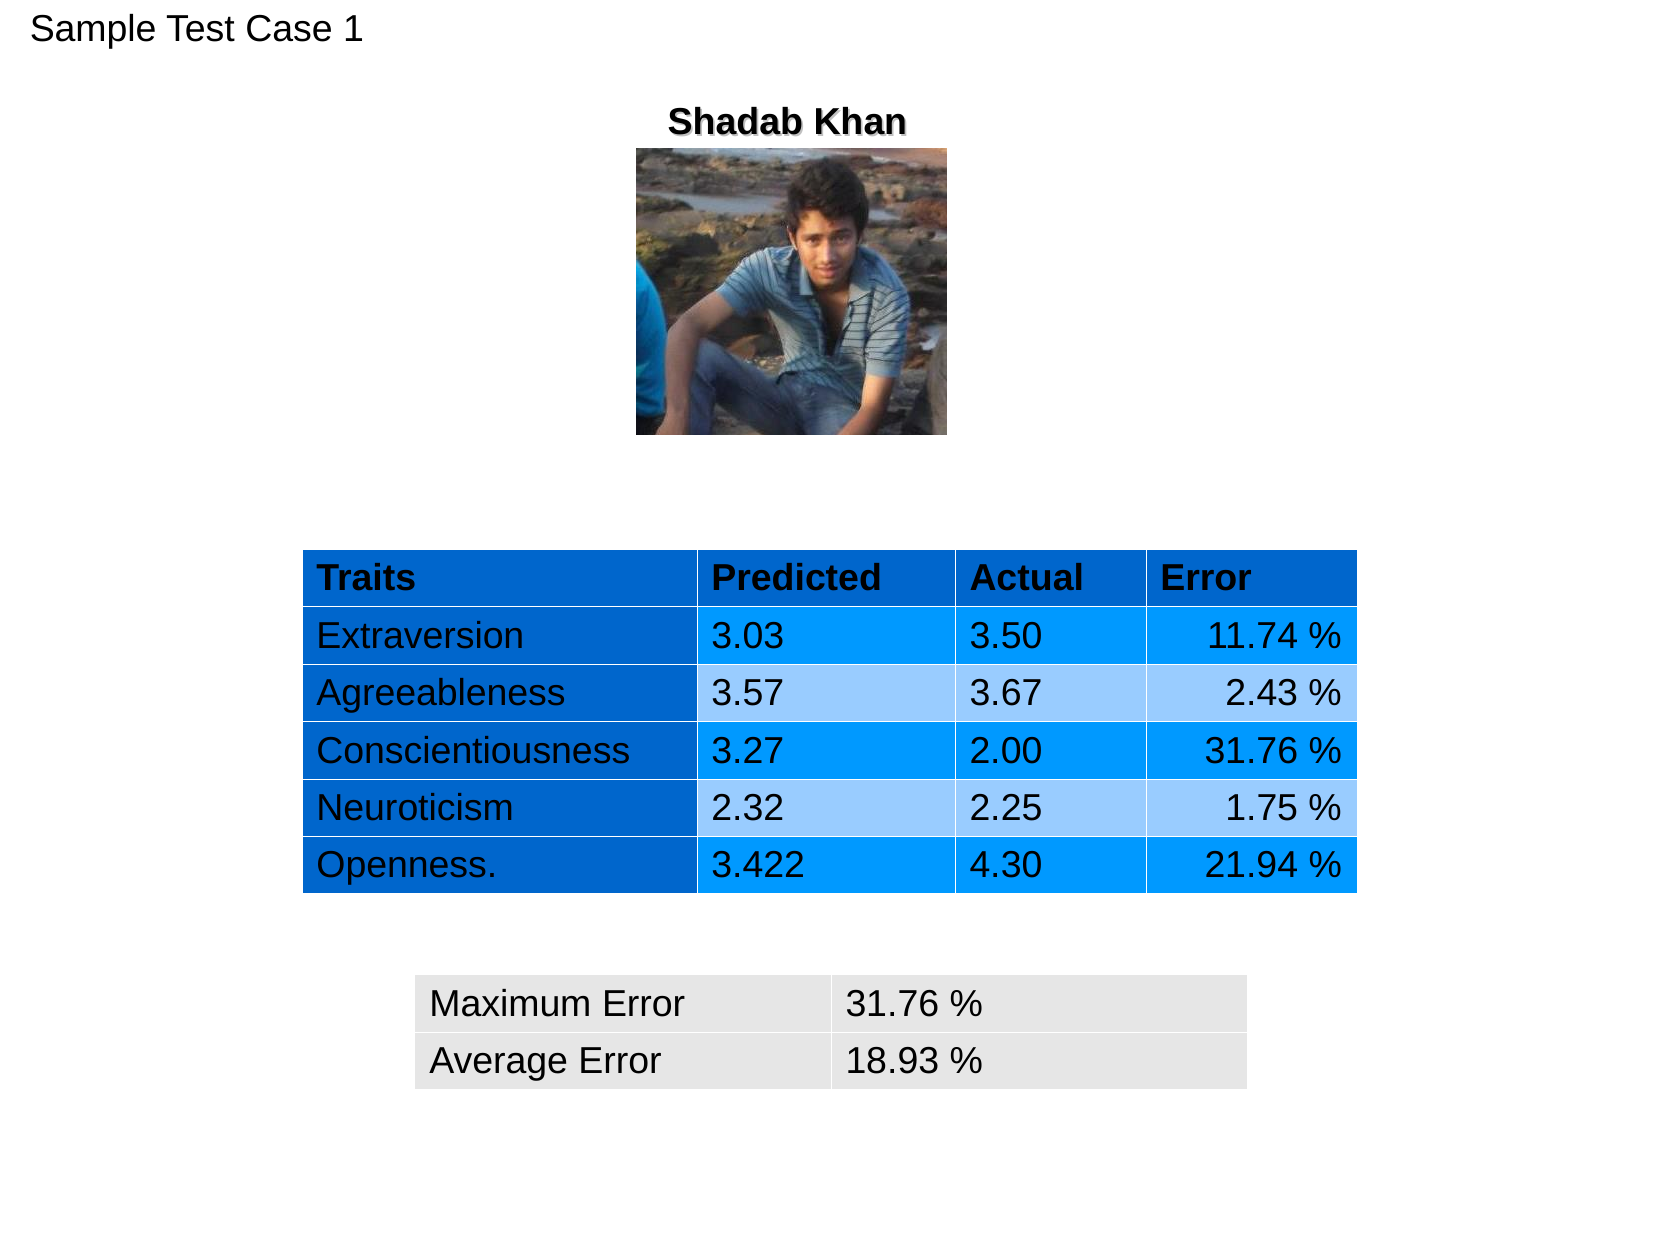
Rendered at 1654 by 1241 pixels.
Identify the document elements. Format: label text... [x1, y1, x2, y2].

table_cell Neuroticism [303, 780, 697, 836]
text_box Shadab Khan [600, 93, 976, 151]
table_cell Conscientiousness [303, 722, 697, 779]
table_cell 3.50 [956, 607, 1146, 664]
table_cell 18.93 % [832, 1033, 1247, 1089]
table_header Traits [303, 550, 697, 606]
table_cell 4.30 [956, 837, 1146, 893]
table_cell 31.76 % [1147, 722, 1357, 779]
table_cell 3.57 [698, 665, 955, 721]
table_cell 11.74 % [1147, 607, 1357, 664]
table_header Maximum Error [415, 975, 831, 1032]
table_cell Average Error [415, 1033, 831, 1089]
table_cell 2.32 [698, 780, 955, 836]
table_cell 2.43 % [1147, 665, 1357, 721]
table_cell 3.03 [698, 607, 955, 664]
table_cell 21.94 % [1147, 837, 1357, 893]
table_cell Extraversion [303, 607, 697, 664]
table_cell 3.67 [956, 665, 1146, 721]
table_cell 1.75 % [1147, 780, 1357, 836]
table_header 31.76 % [832, 975, 1247, 1032]
table_header Error [1147, 550, 1357, 606]
table_header Actual [956, 550, 1146, 606]
table_cell 2.25 [956, 780, 1146, 836]
table_cell Agreeableness [303, 665, 697, 721]
table_cell 2.00 [956, 722, 1146, 779]
table_cell Openness. [303, 837, 697, 893]
table_header Predicted [698, 550, 955, 606]
table_cell 3.27 [698, 722, 955, 779]
table_cell 3.422 [698, 837, 955, 893]
text_box Sample Test Case 1 [15, 0, 511, 57]
picture [636, 148, 947, 436]
